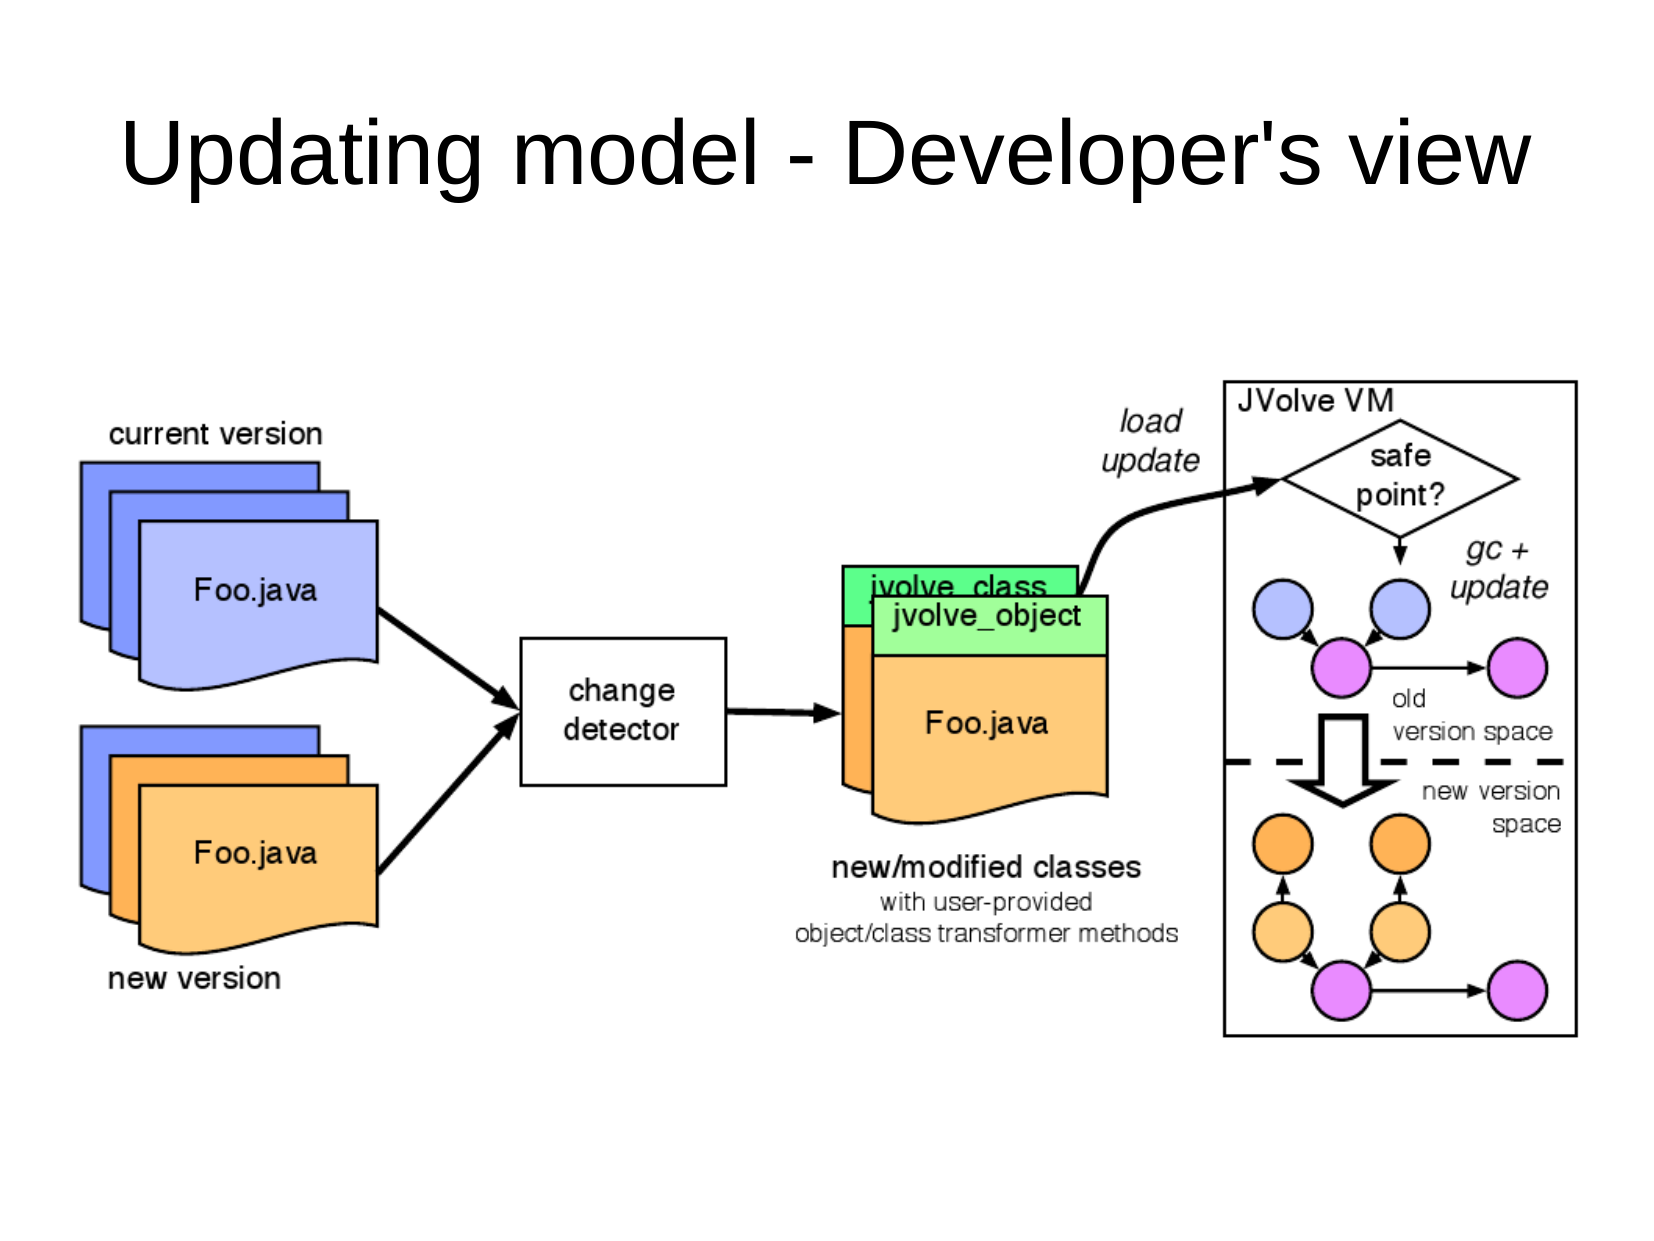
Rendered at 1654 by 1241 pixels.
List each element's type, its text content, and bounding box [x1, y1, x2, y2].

title Updating model - Developer's view [82, 49, 1571, 257]
picture [57, 357, 1611, 1058]
